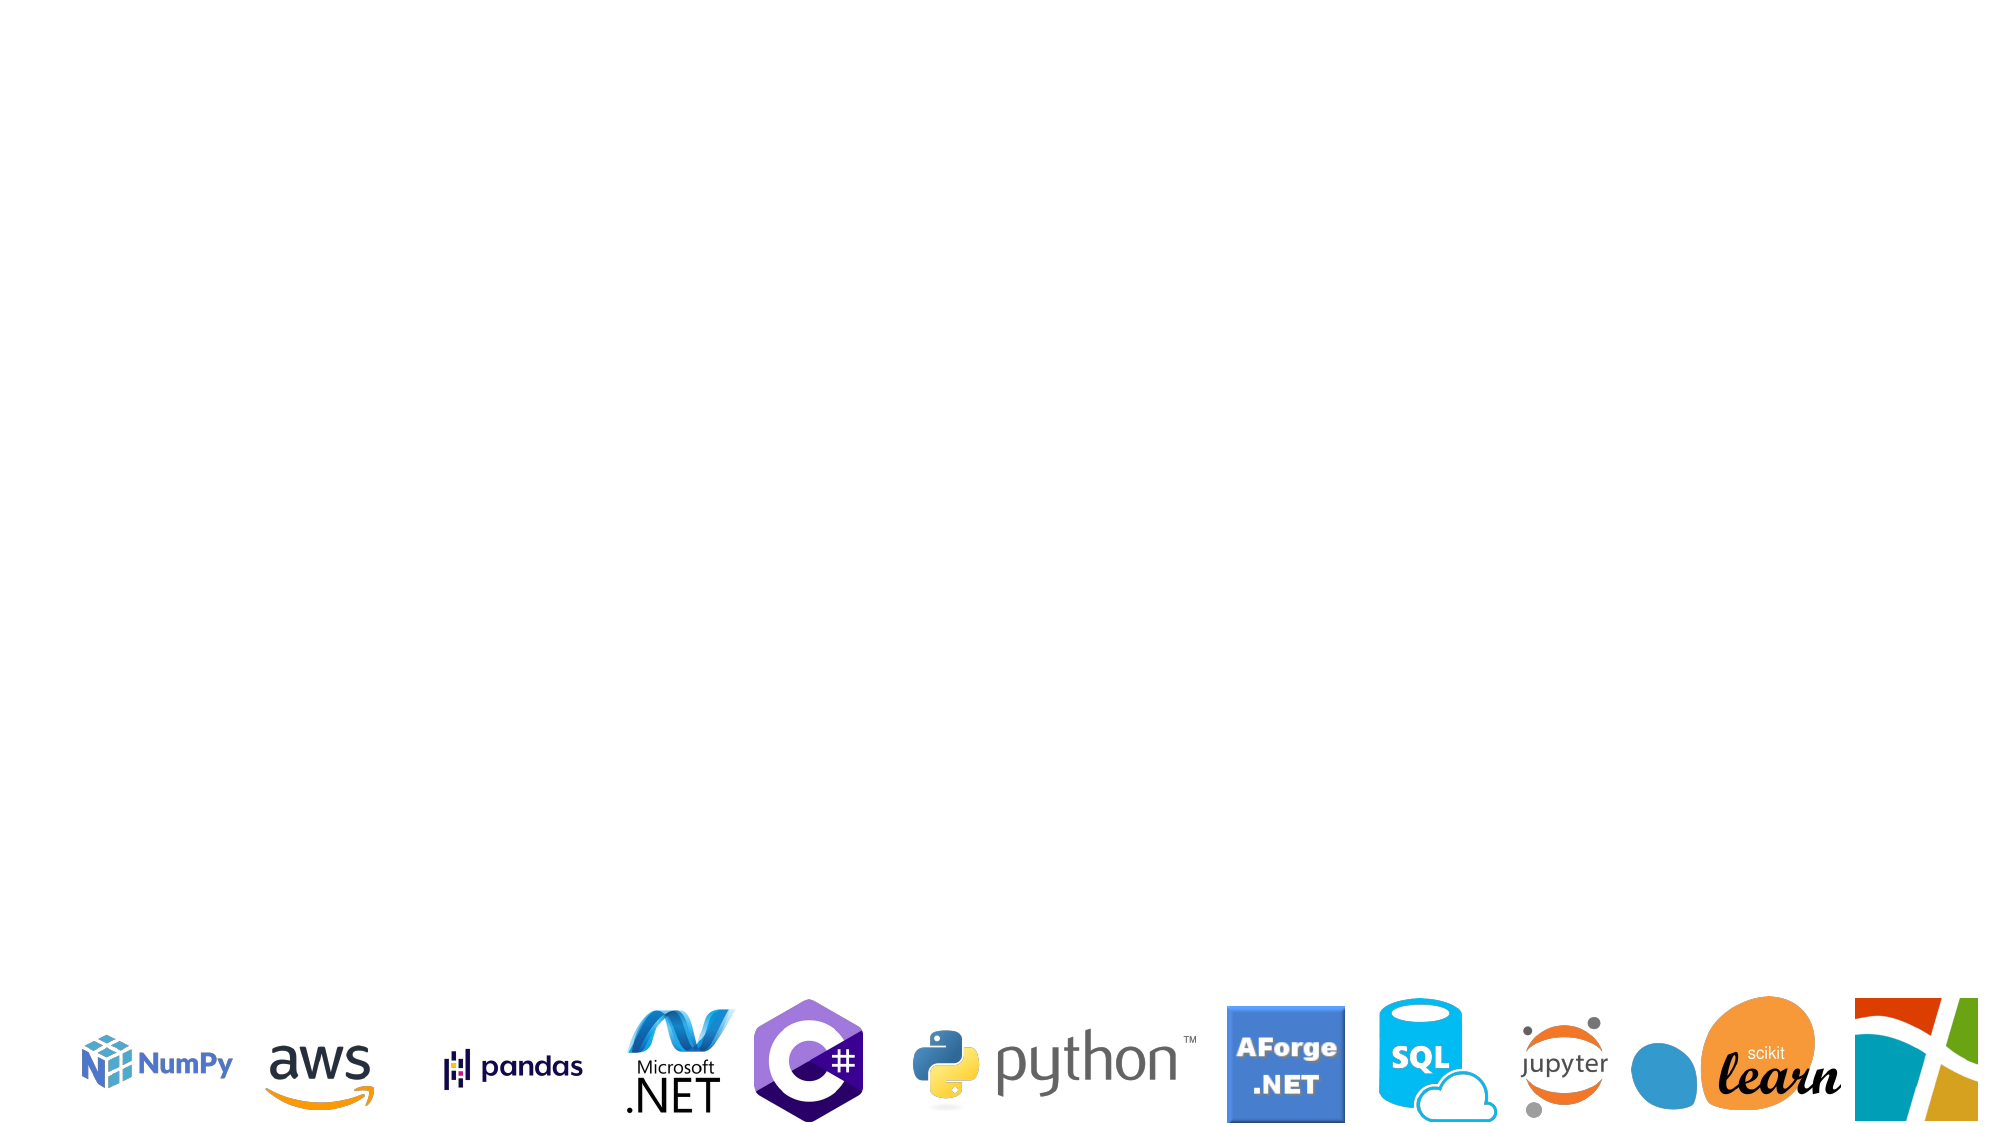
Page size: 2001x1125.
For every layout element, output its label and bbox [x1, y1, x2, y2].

picture [754, 999, 863, 1122]
picture [71, 1023, 243, 1100]
picture [1855, 998, 1978, 1121]
picture [1379, 998, 1497, 1122]
picture [1436, 1046, 1449, 1068]
picture [1393, 1046, 1408, 1068]
picture [624, 1005, 738, 1118]
picture [1519, 1015, 1609, 1118]
picture [265, 1045, 374, 1110]
picture [1420, 1075, 1494, 1119]
picture [1631, 996, 1841, 1110]
picture [909, 1026, 1199, 1113]
picture [1227, 1006, 1345, 1123]
picture [1410, 1046, 1431, 1073]
picture [1392, 1005, 1449, 1022]
picture [1379, 998, 1412, 1035]
picture [437, 1038, 589, 1100]
